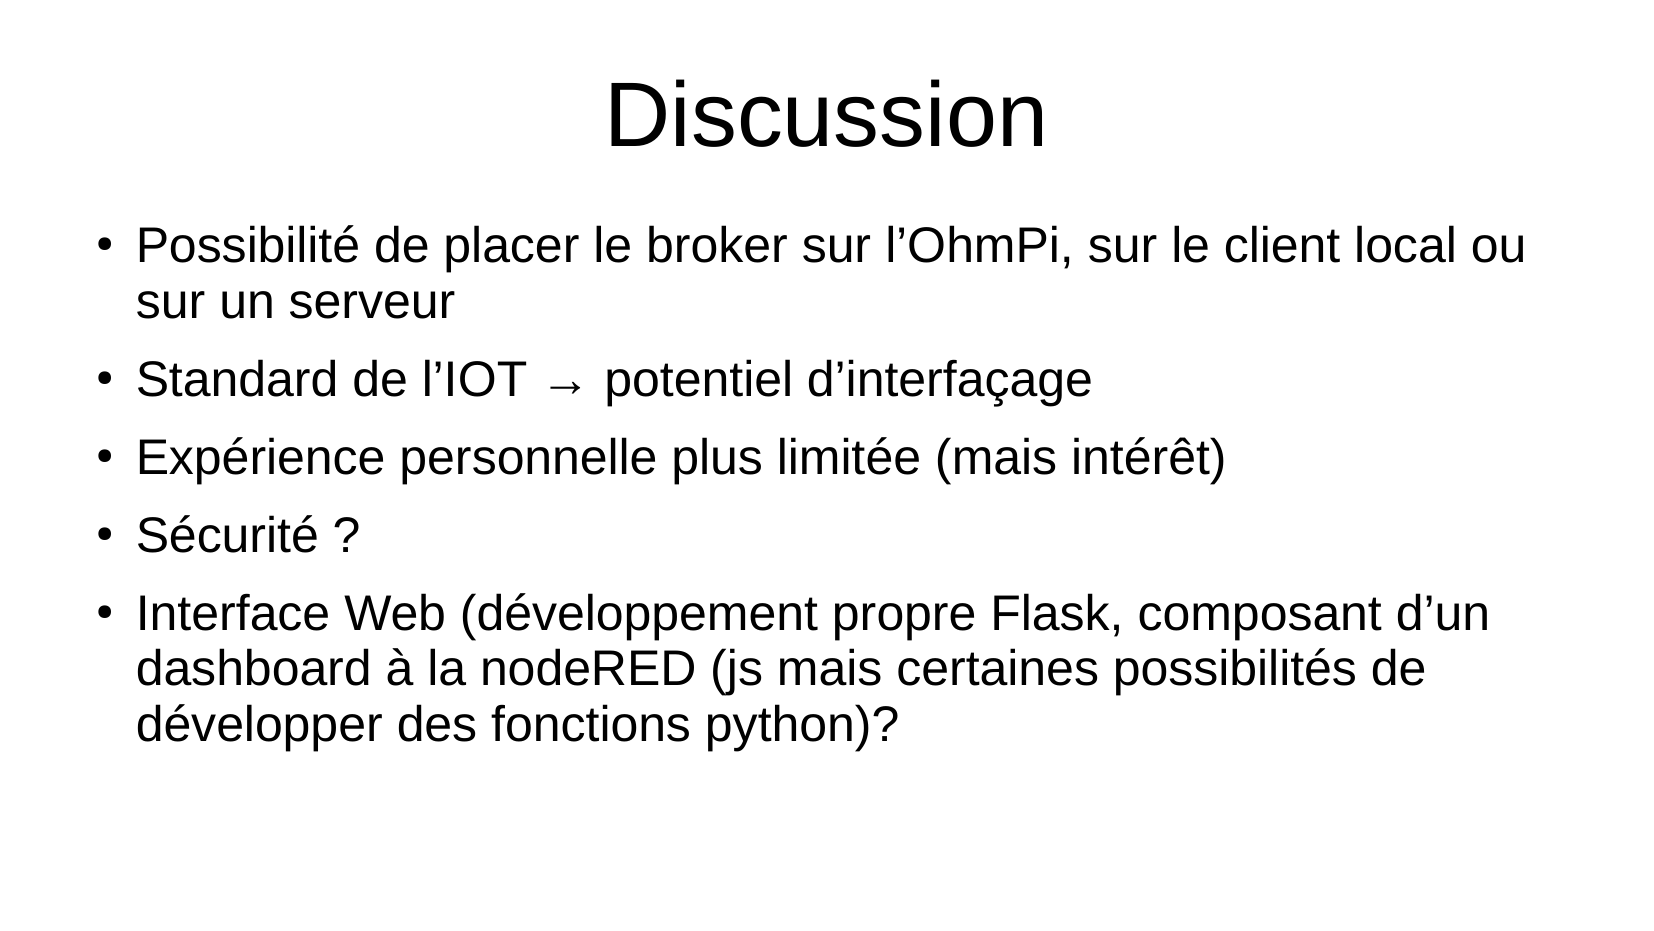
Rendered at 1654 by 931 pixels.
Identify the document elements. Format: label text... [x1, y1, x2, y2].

title Discussion [82, 37, 1571, 193]
list Possibilité de placer le broker sur l’OhmPi, sur le client local ou sur un serveur Standard de l’IOT → potentiel d’interfaçage Expérience personnelle plus limitée (mais intérêt) Sécurité ? Interface Web (développement propre Flask, composant d’un dashboard à la nodeRED (js mais certaines possibilités de développer des fonctions python)? [82, 217, 1571, 758]
